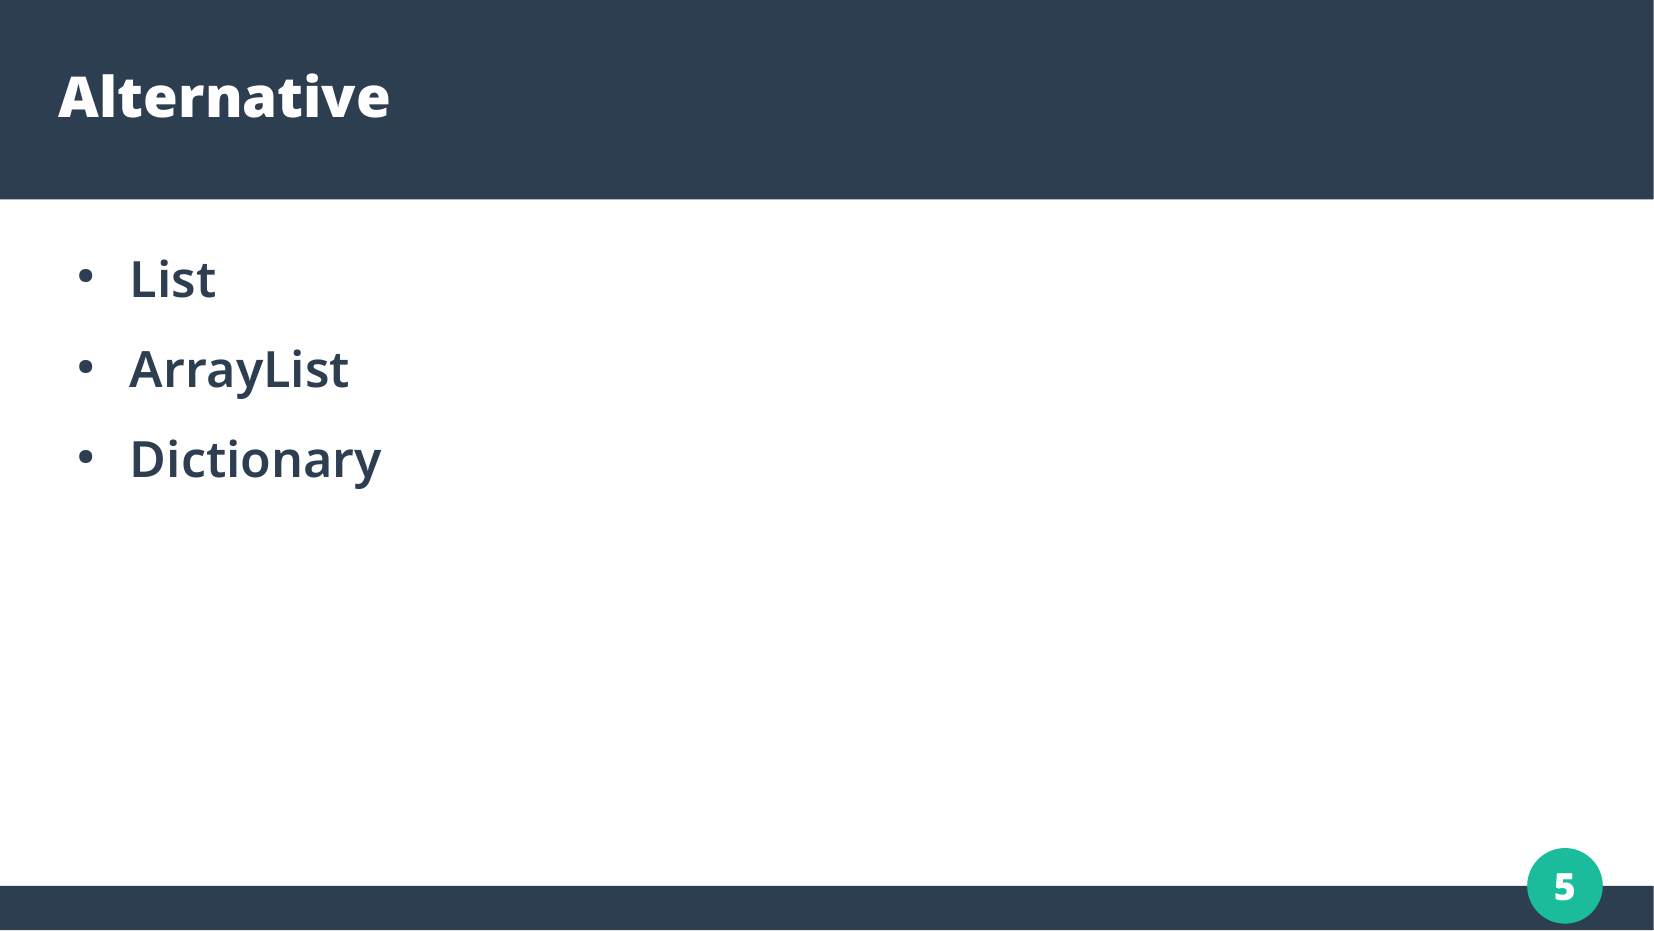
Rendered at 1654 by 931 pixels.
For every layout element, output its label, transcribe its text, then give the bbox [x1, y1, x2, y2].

title Alternative [59, 37, 1595, 155]
list List ArrayList Dictionary [59, 243, 1595, 864]
